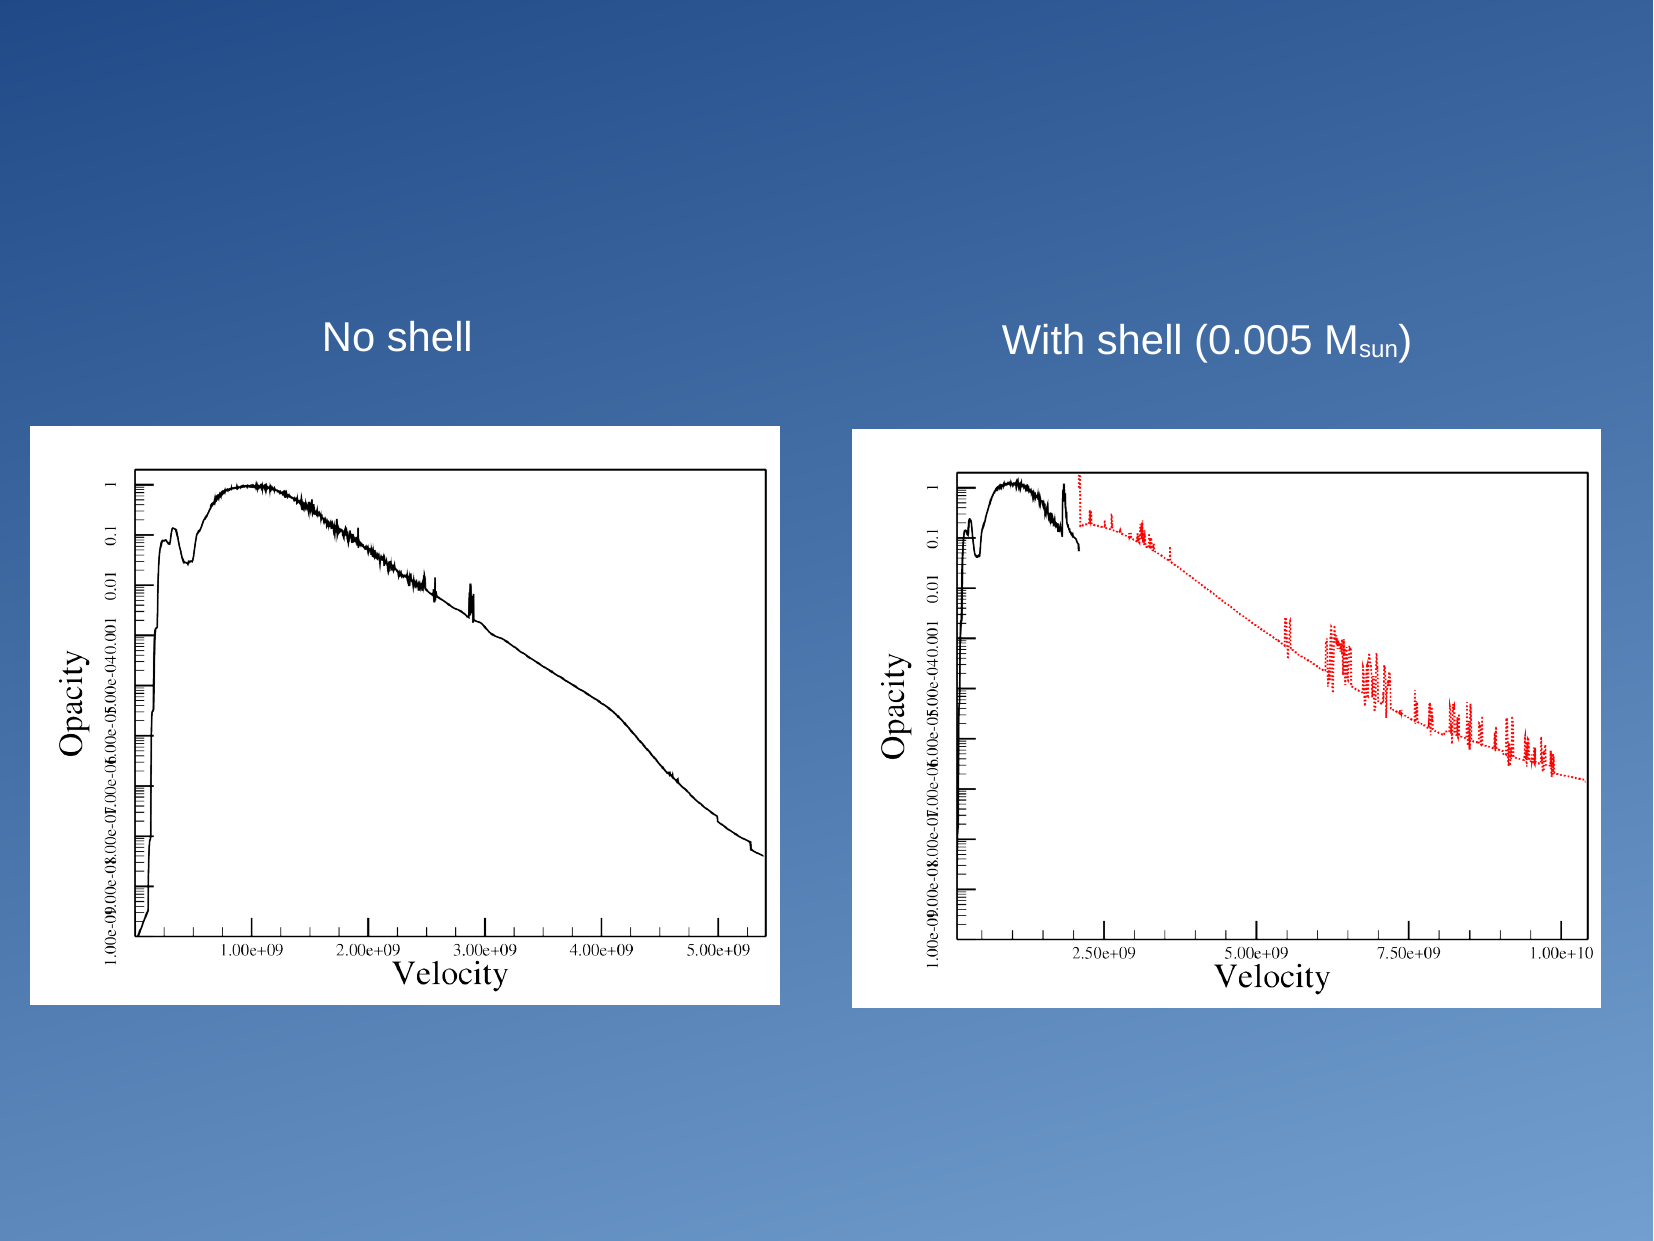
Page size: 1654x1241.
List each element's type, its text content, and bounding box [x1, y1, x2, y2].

picture [851, 429, 1602, 1009]
text_box No shell [74, 314, 720, 426]
picture [29, 426, 780, 1006]
text_box With shell (0.005 Msun) [884, 317, 1530, 429]
